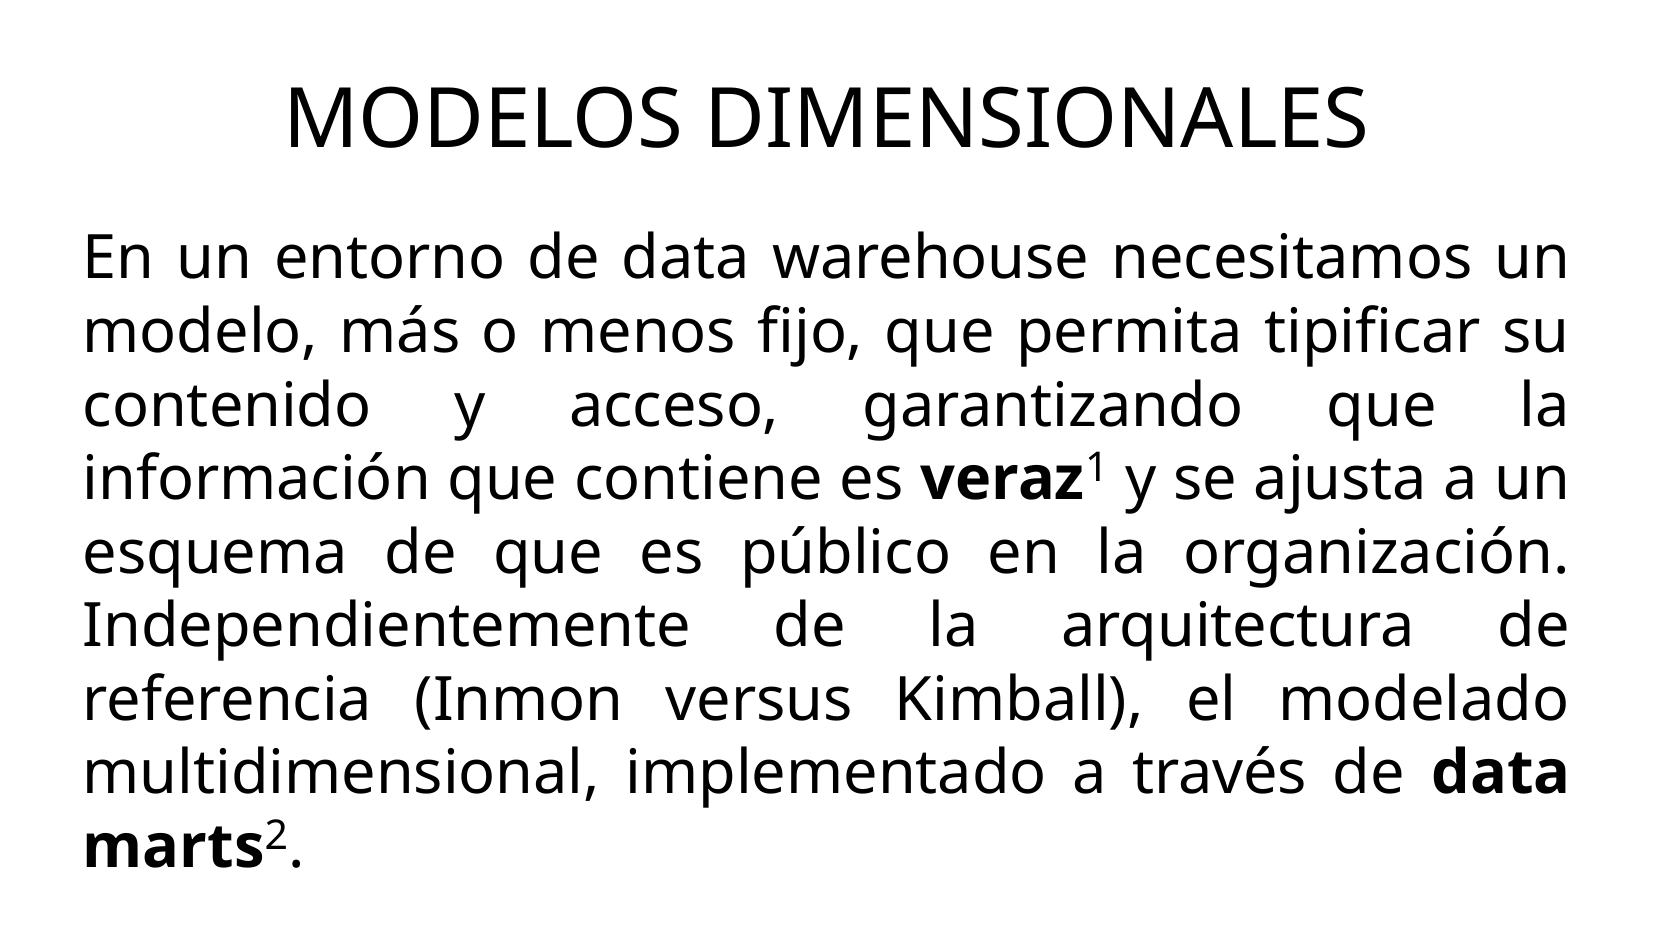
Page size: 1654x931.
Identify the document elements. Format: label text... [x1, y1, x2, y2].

title MODELOS DIMENSIONALES [82, 37, 1571, 193]
list En un entorno de data warehouse necesitamos un modelo, más o menos fijo, que permita tipificar su contenido y acceso, garantizando que la información que contiene es veraz1 y se ajusta a un esquema de que es público en la organización. Independientemente de la arquitectura de referencia (Inmon versus Kimball), el modelado multidimensional, implementado a través de data marts2. [82, 217, 1571, 886]
